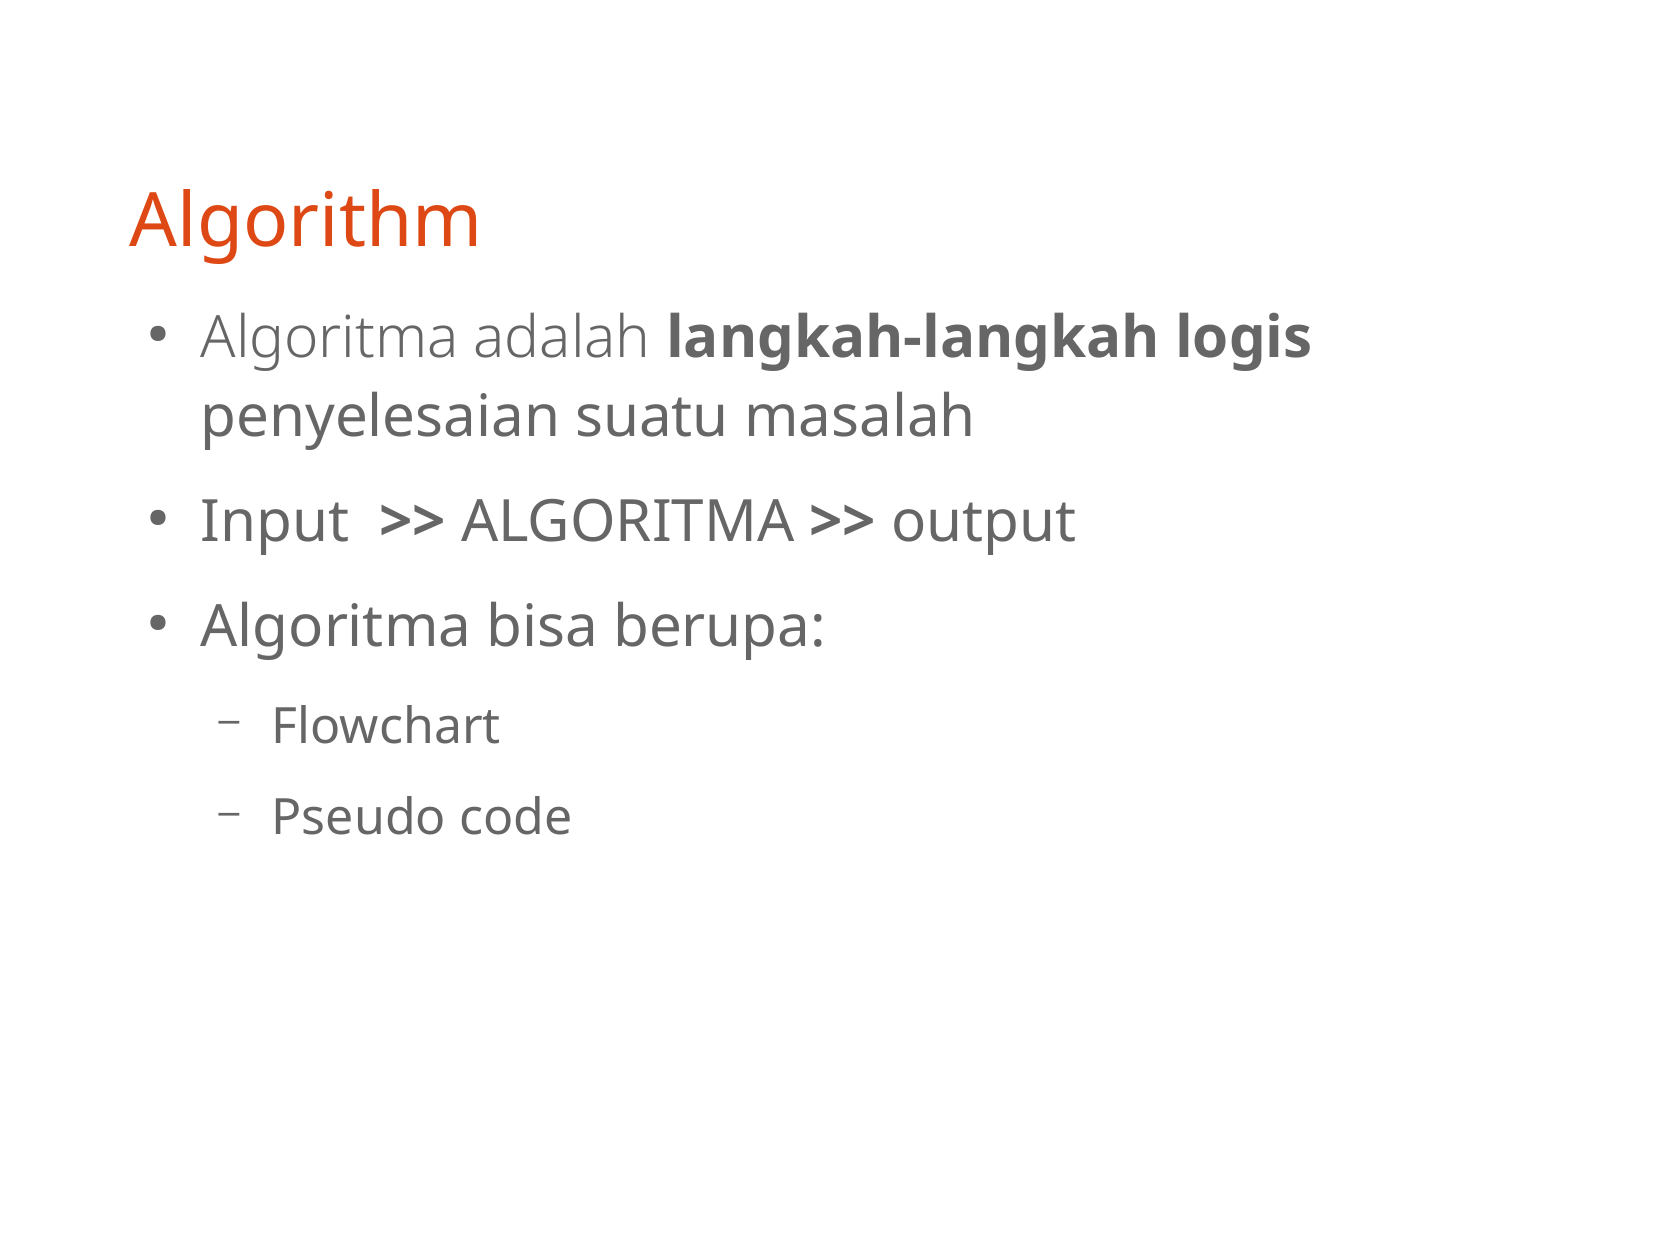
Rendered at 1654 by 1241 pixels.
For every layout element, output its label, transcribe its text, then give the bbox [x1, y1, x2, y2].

list Algoritma adalah langkah-langkah logis penyelesaian suatu masalah Input >> ALGORITMA >> output Algoritma bisa berupa: Flowchart Pseudo code [129, 295, 1518, 1010]
title Algorithm [129, 153, 1518, 281]
